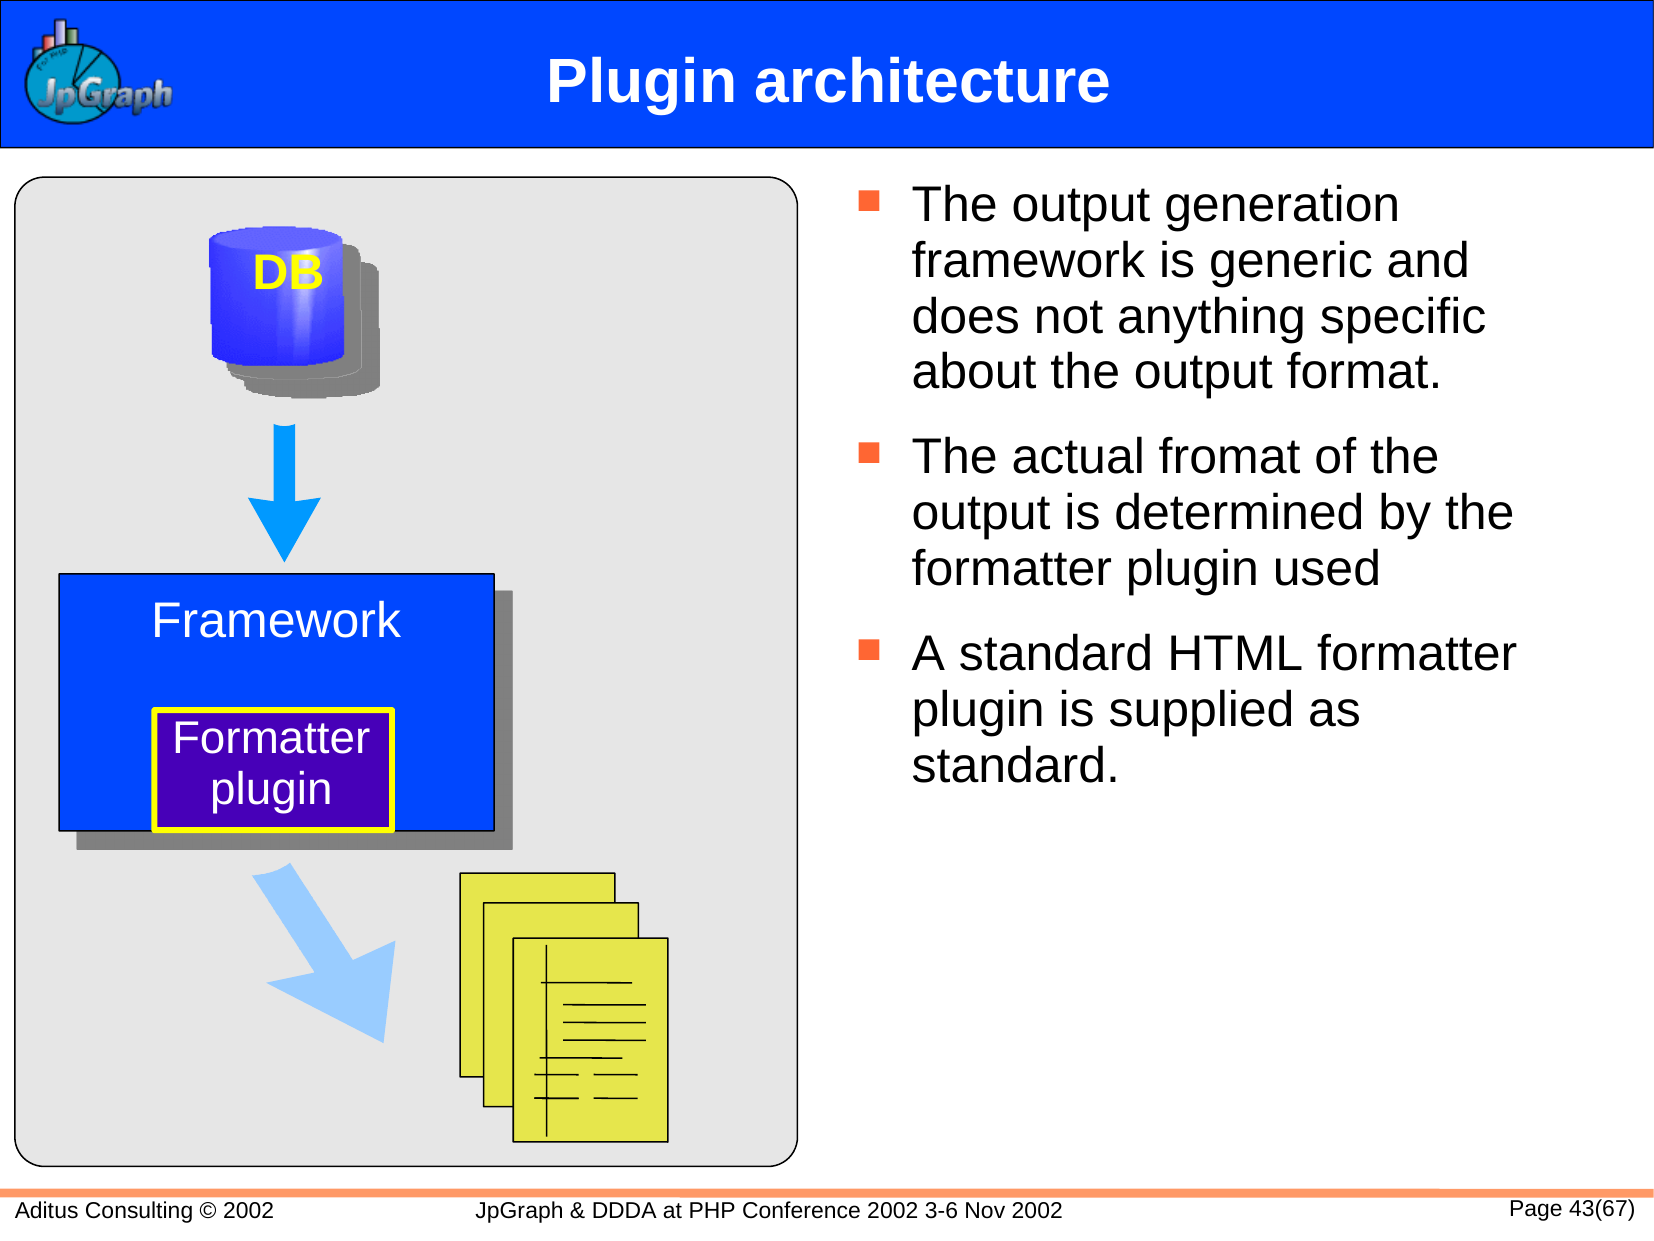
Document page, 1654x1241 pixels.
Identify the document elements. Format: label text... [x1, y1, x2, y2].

title Plugin architecture [123, 0, 1536, 163]
text_box Formatter plugin [132, 712, 411, 815]
text_box [14, 177, 798, 1167]
picture [205, 199, 371, 404]
text_box DB [252, 244, 399, 301]
list The output generation framework is generic and does not anything specific about the output format. The actual fromat of the output is determined by the formatter plugin used A standard HTML formatter plugin is supplied as standard. [840, 177, 1581, 1137]
text_box Framework [151, 592, 429, 649]
picture [20, 17, 123, 128]
